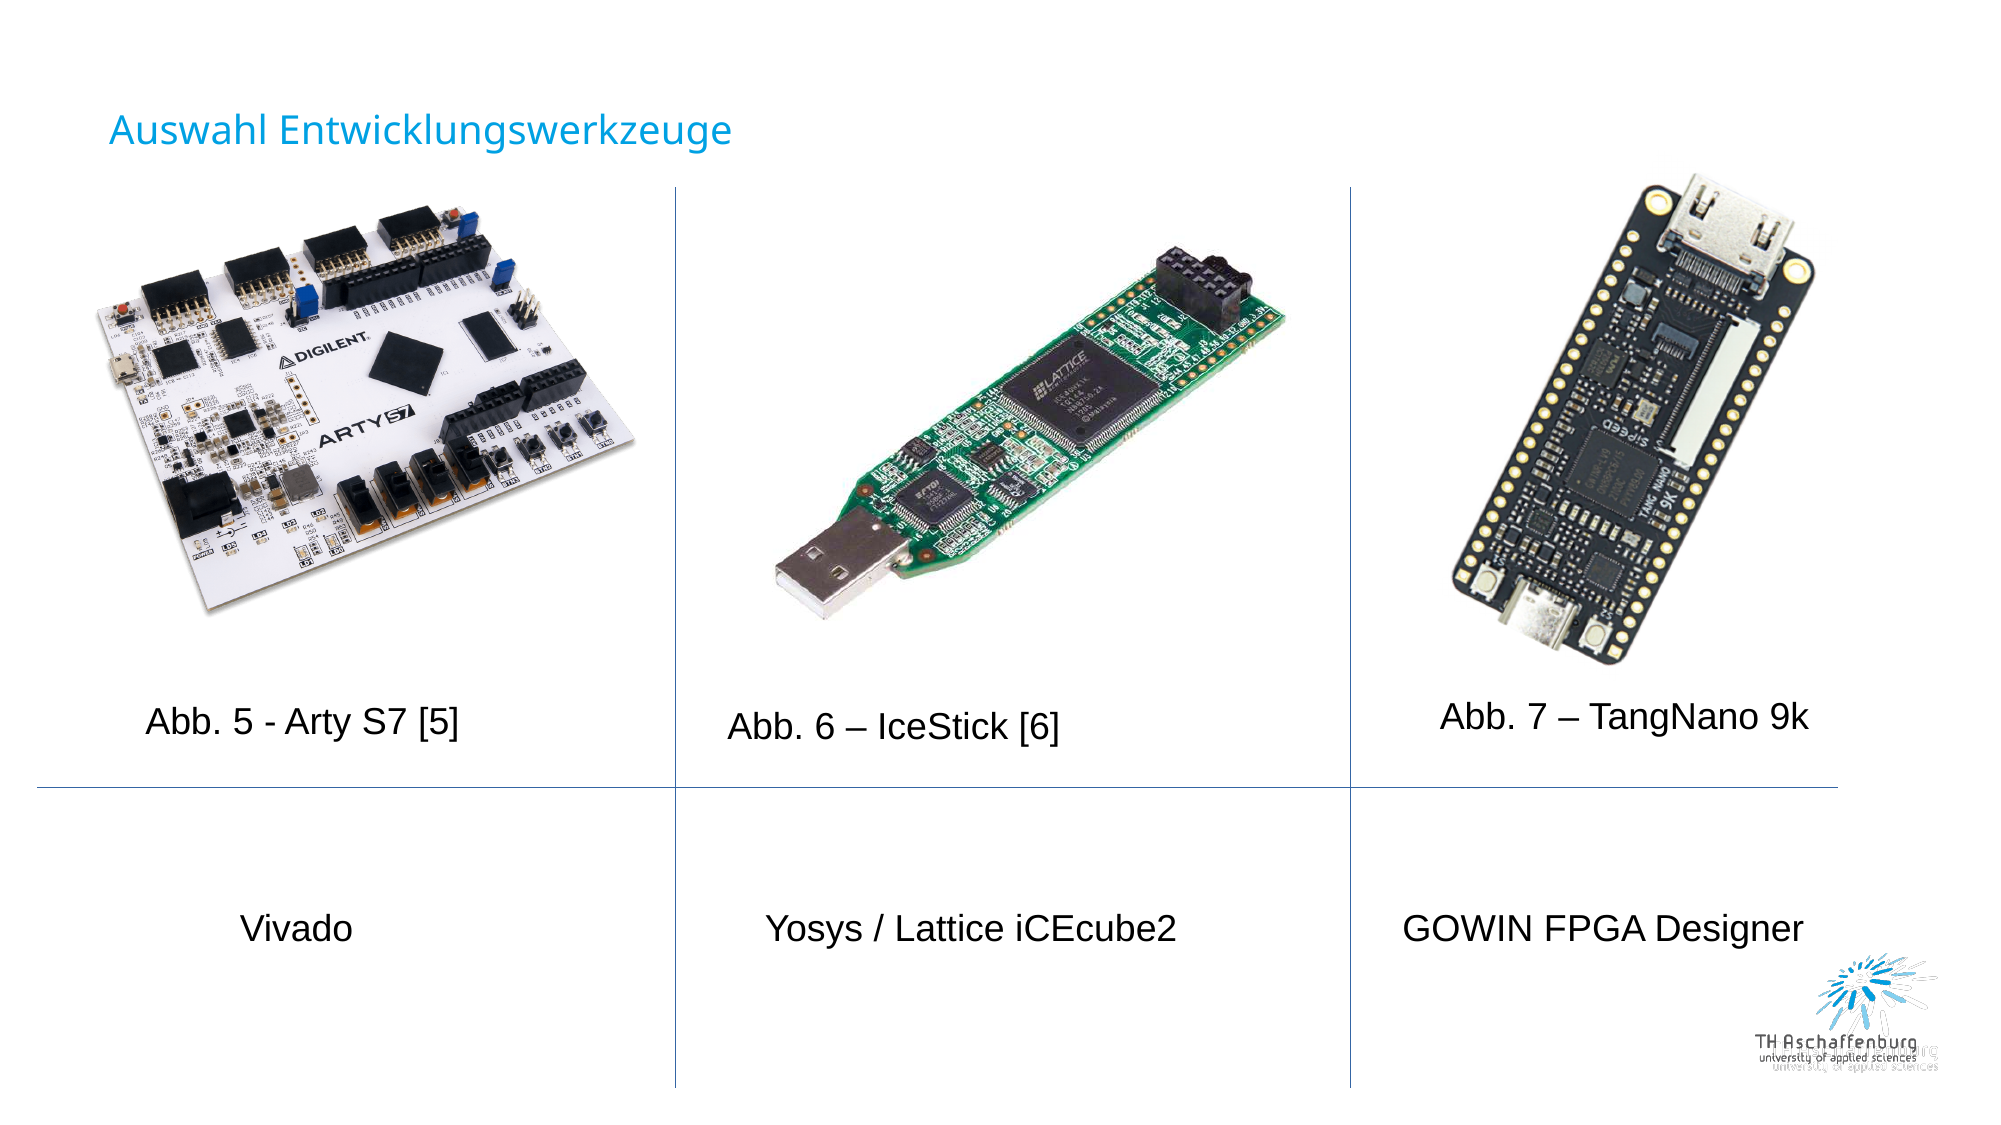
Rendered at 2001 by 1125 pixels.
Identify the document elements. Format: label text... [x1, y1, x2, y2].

text_box GOWIN FPGA Designer [1387, 900, 1876, 999]
text_box Yosys / Lattice iCEcube2 [750, 900, 1276, 999]
title Auswahl Entwicklungswerkzeuge [94, 94, 1820, 165]
text_box Abb. 6 – IceStick [6] [712, 697, 1276, 773]
text_box Abb. 7 – TangNano 9k [1425, 688, 1876, 788]
picture [93, 205, 638, 619]
text_box Vivado [225, 900, 601, 976]
picture [1436, 149, 1838, 682]
text_box Abb. 5 - Arty S7 [5] [130, 693, 581, 751]
picture [743, 149, 1313, 720]
picture [1755, 953, 1938, 1073]
